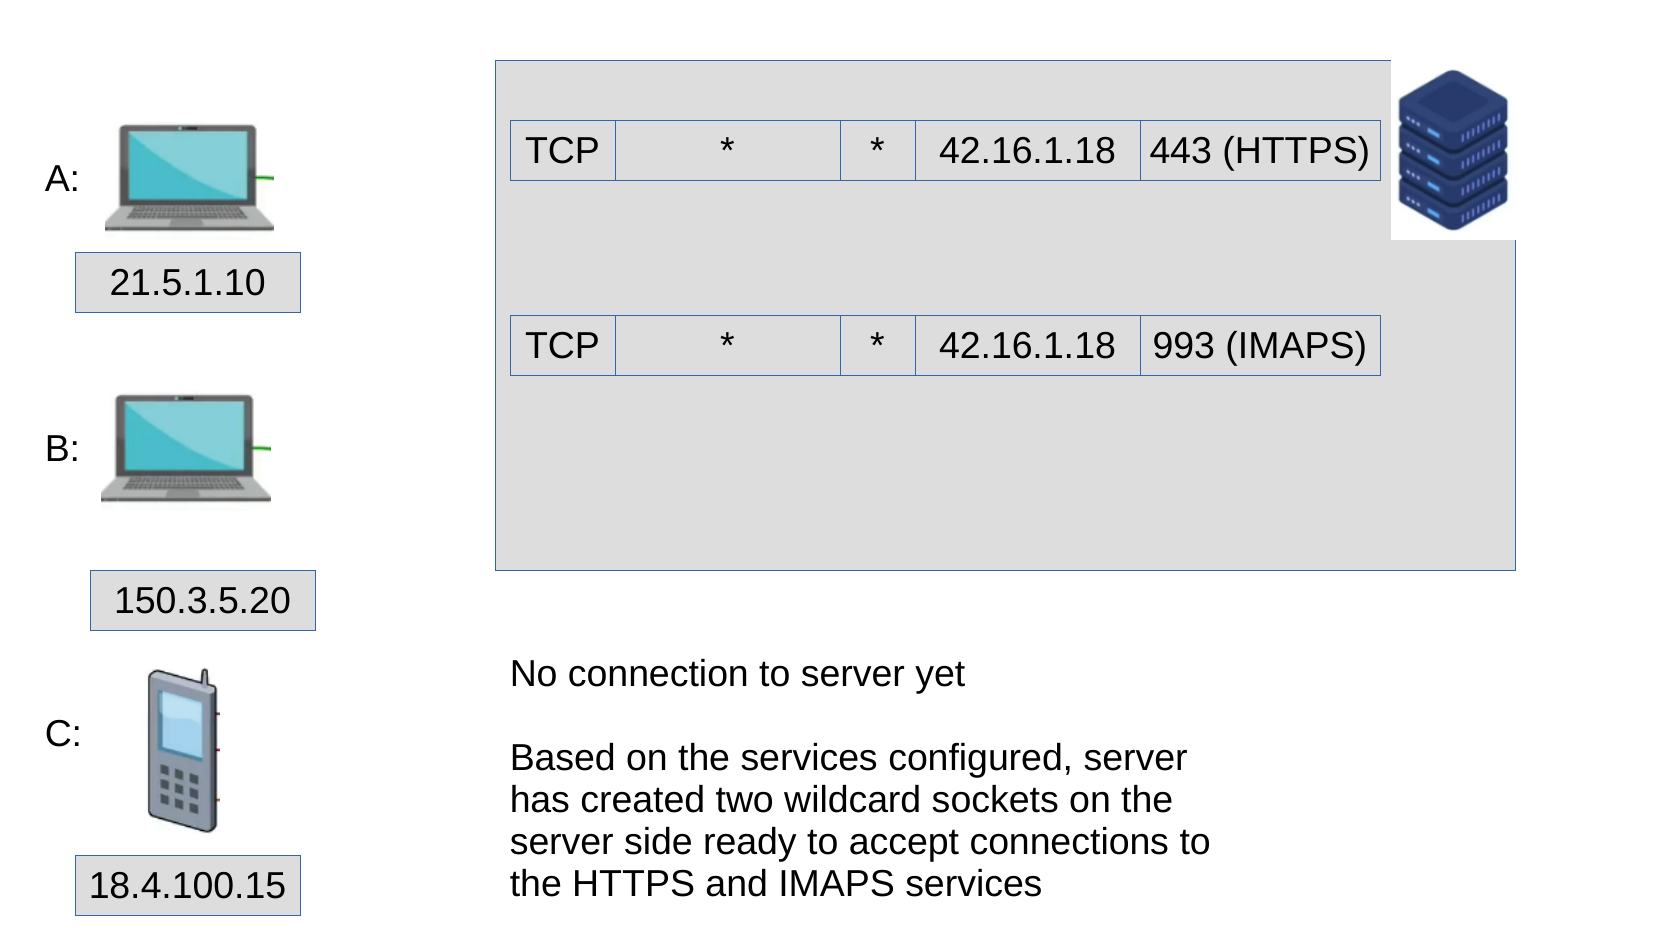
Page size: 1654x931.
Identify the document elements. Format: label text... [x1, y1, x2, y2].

picture [1391, 59, 1516, 241]
text_box * [615, 315, 840, 376]
picture [105, 119, 274, 241]
text_box 150.3.5.20 [90, 570, 316, 631]
text_box 993 (IMAPS) [1140, 315, 1381, 376]
text_box 18.4.100.15 [75, 855, 301, 916]
picture [135, 659, 220, 834]
text_box A: [30, 150, 106, 211]
text_box * [615, 120, 840, 181]
text_box No connection to server yet Based on the services configured, server has created two wildcard sockets on the server side ready to accept connections to the HTTPS and IMAPS services [495, 645, 1261, 912]
text_box TCP [510, 315, 615, 376]
text_box B: [30, 420, 101, 481]
text_box 443 (HTTPS) [1140, 120, 1381, 181]
text_box 42.16.1.18 [916, 120, 1140, 181]
text_box * [840, 120, 916, 181]
text_box C: [30, 705, 106, 766]
text_box 21.5.1.10 [75, 252, 301, 313]
text_box 42.16.1.18 [916, 315, 1140, 376]
text_box TCP [510, 120, 615, 181]
text_box * [840, 315, 916, 376]
text_box [495, 60, 1516, 571]
picture [101, 389, 271, 511]
